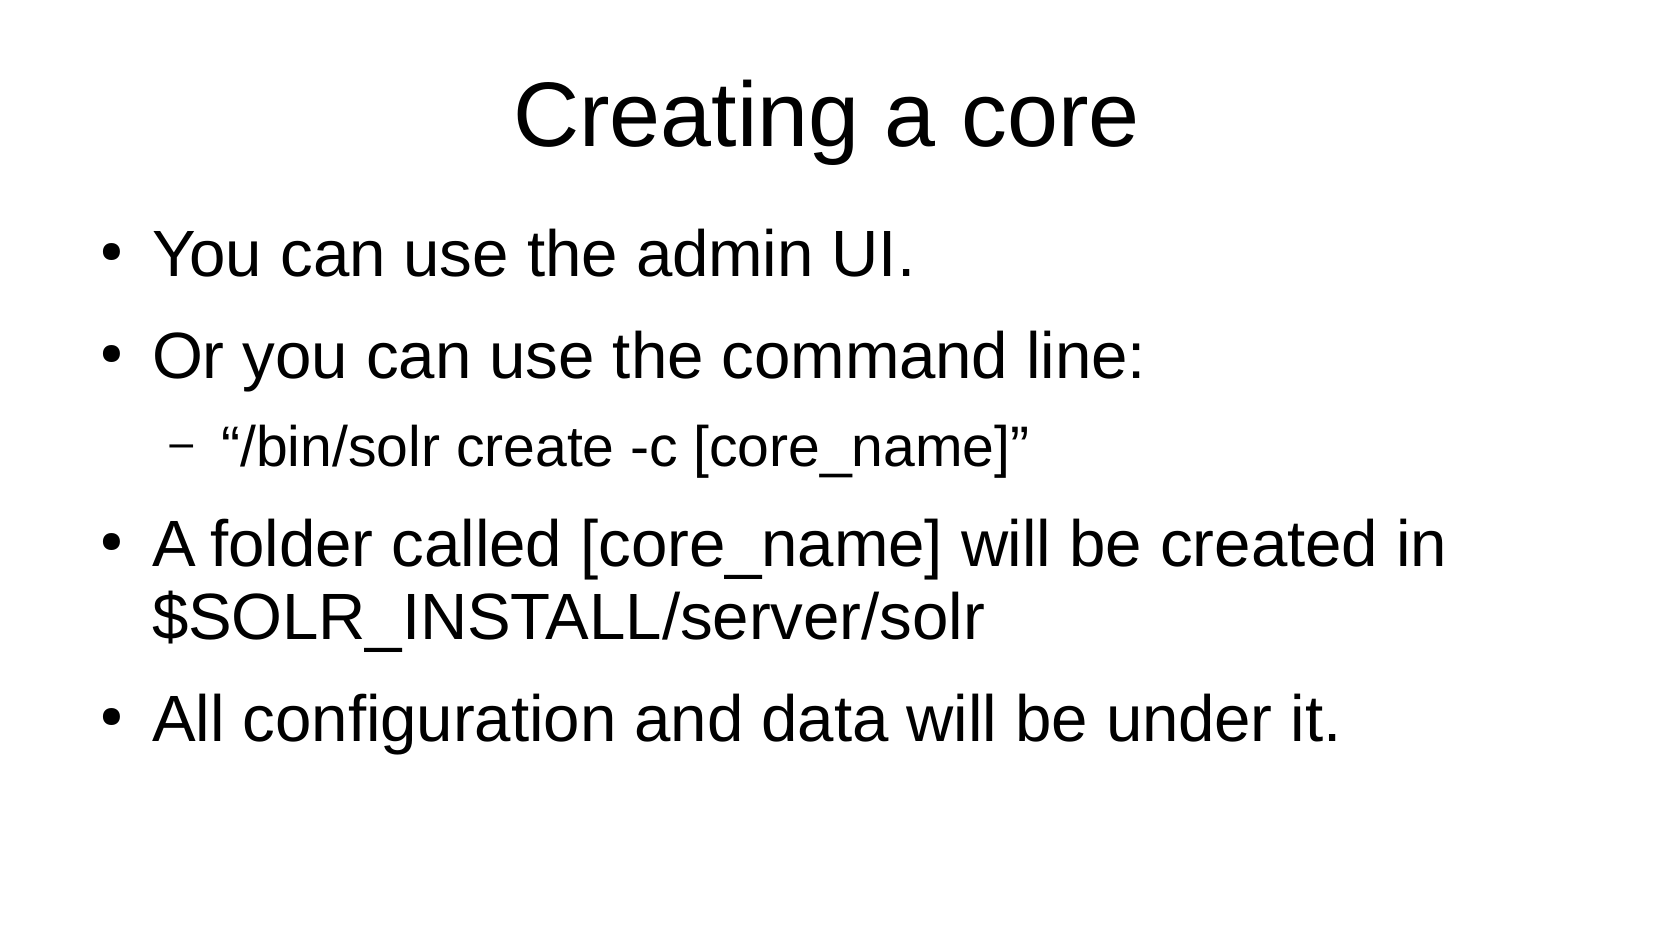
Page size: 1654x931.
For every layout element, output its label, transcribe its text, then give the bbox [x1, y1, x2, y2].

title Creating a core [82, 37, 1571, 193]
list You can use the admin UI. Or you can use the command line: “/bin/solr create -c [core_name]” A folder called [core_name] will be created in $SOLR_INSTALL/server/solr All configuration and data will be under it. [82, 217, 1571, 758]
